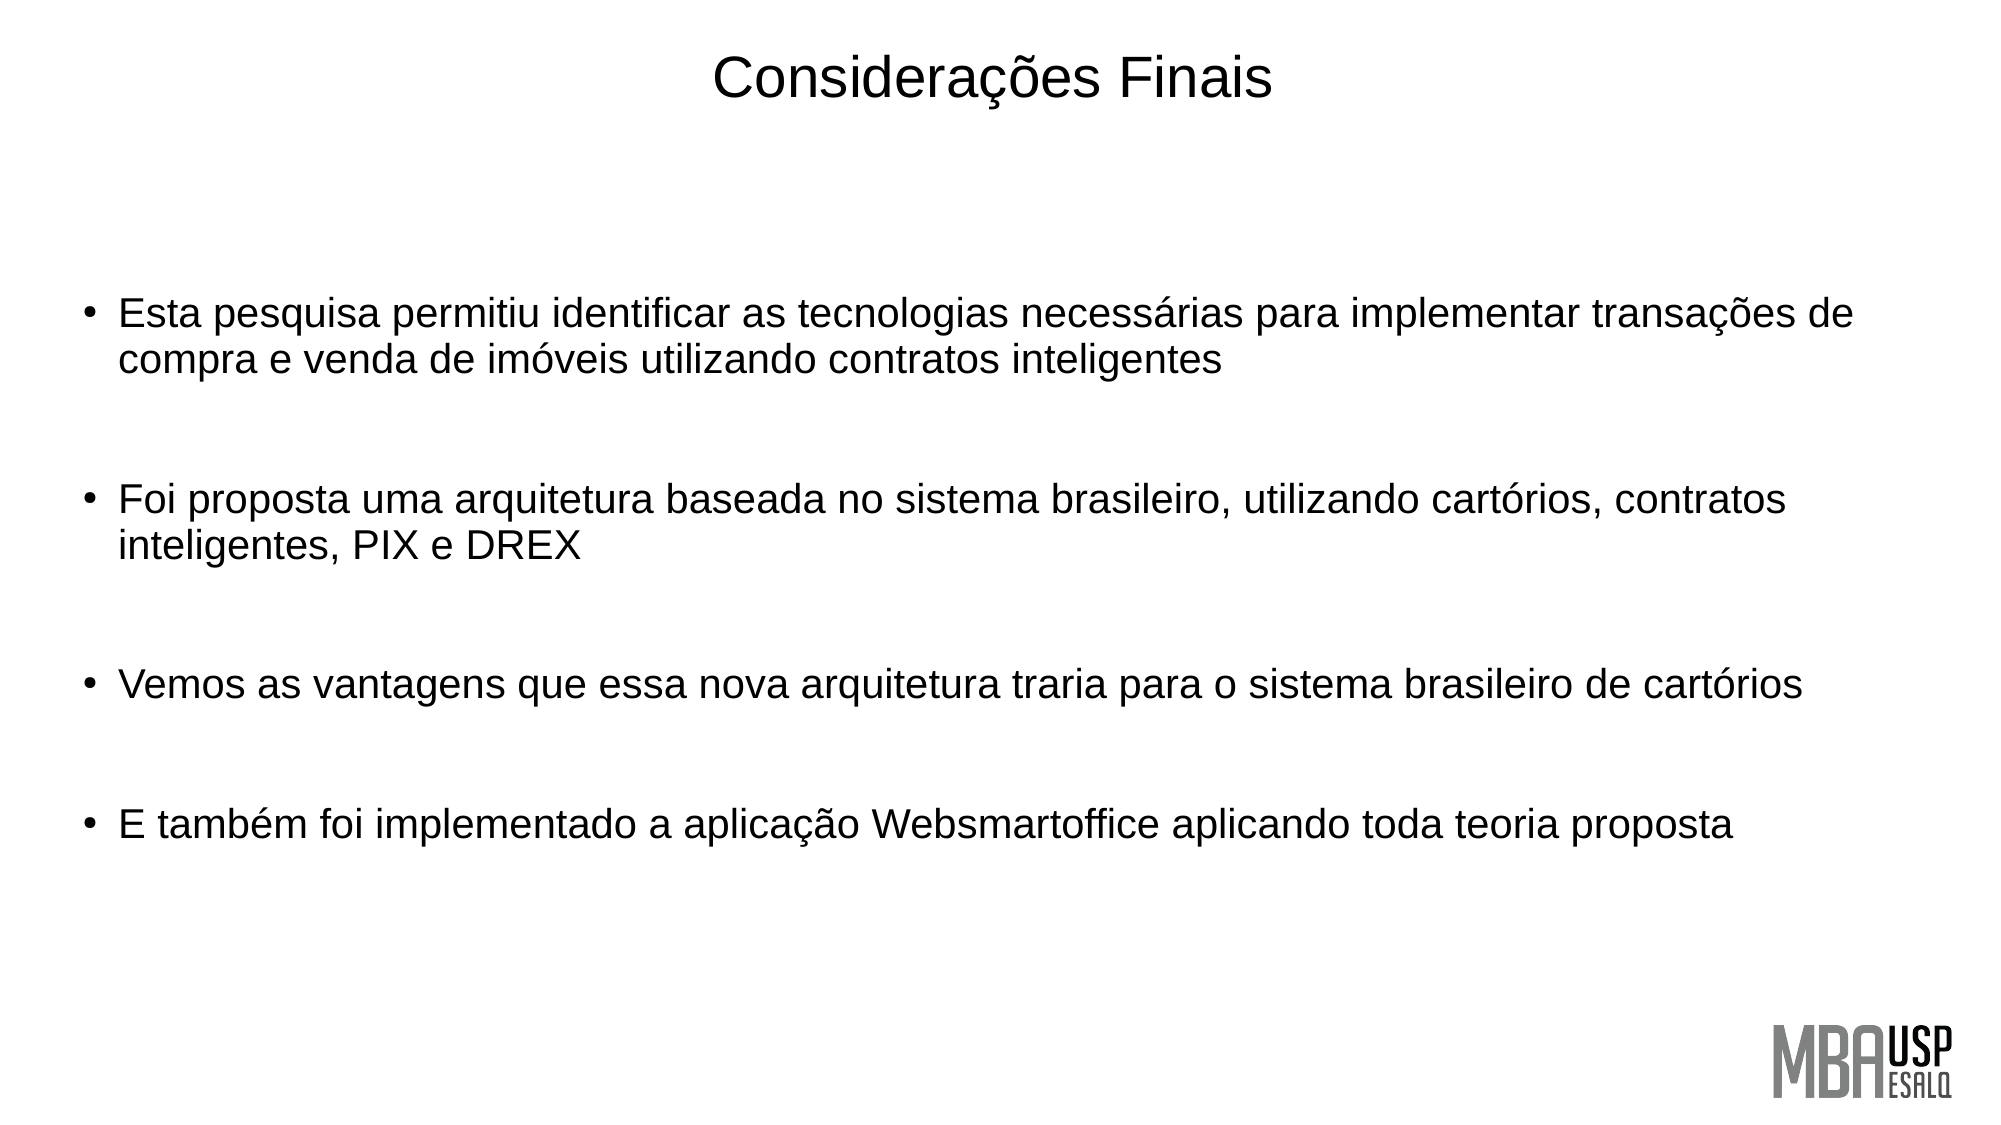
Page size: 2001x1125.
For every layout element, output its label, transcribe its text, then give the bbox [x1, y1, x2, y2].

picture [1765, 1021, 1960, 1102]
text_box Esta pesquisa permitiu identificar as tecnologias necessárias para implementar transações de compra e venda de imóveis utilizando contratos inteligentes Foi proposta uma arquitetura baseada no sistema brasileiro, utilizando cartórios, contratos inteligentes, PIX e DREX Vemos as vantagens que essa nova arquitetura traria para o sistema brasileiro de cartórios E também foi implementado a aplicação Websmartoffice aplicando toda teoria proposta [82, 150, 1951, 976]
text_box Considerações Finais [37, 37, 1951, 118]
